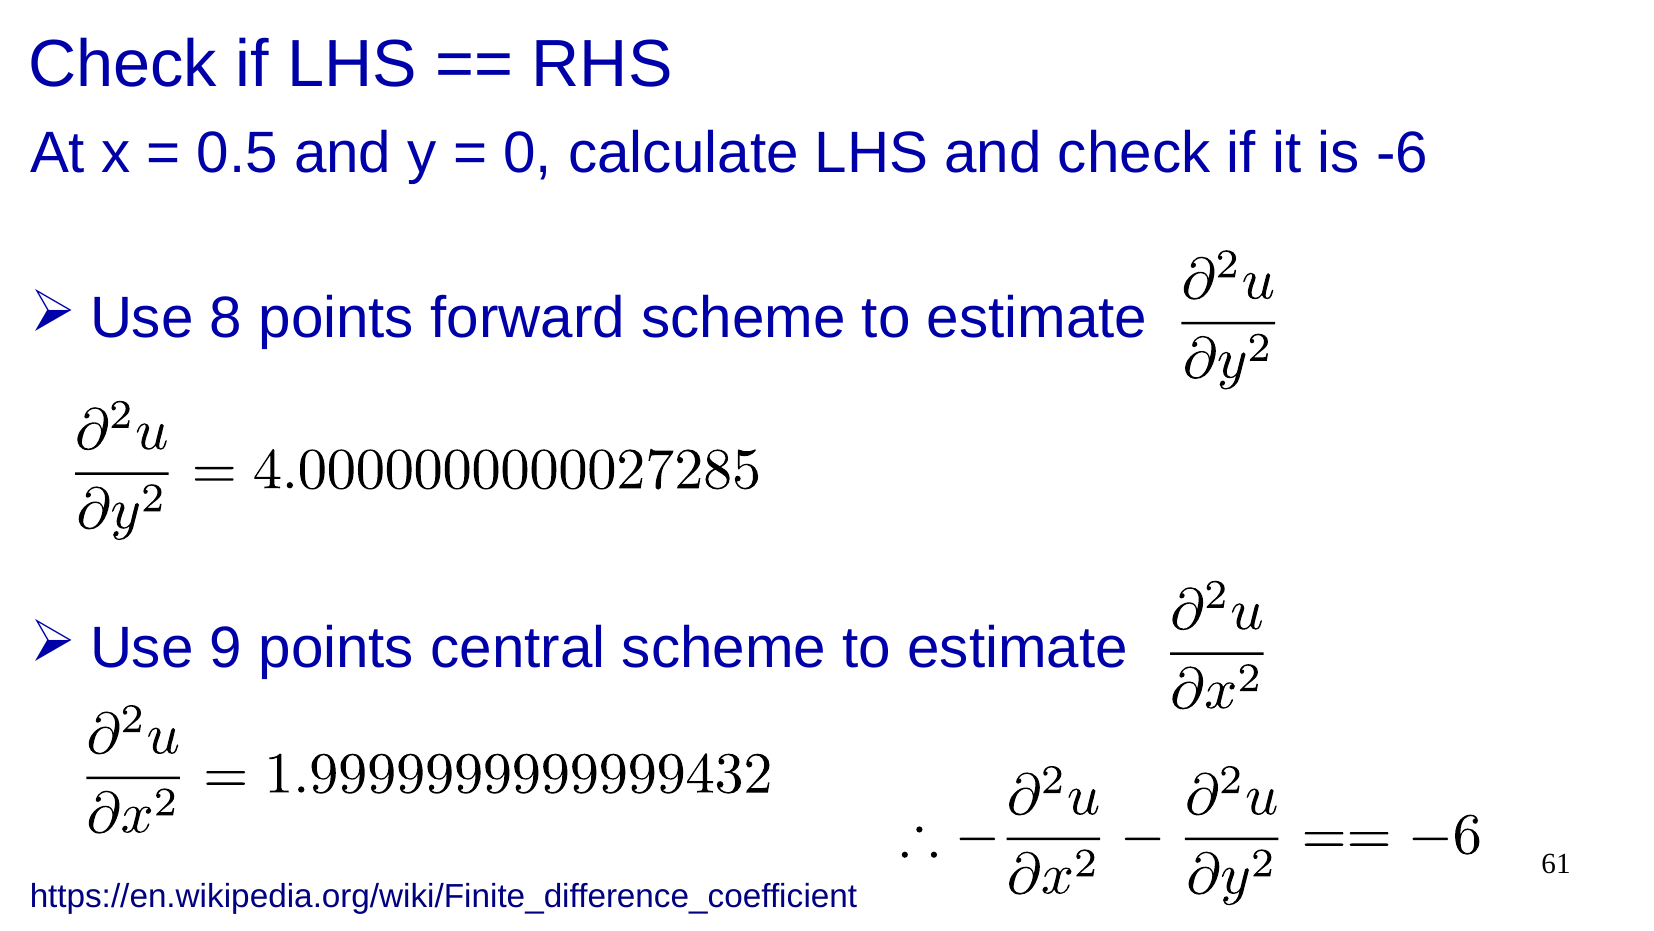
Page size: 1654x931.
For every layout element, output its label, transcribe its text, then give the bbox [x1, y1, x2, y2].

text_box [75, 400, 762, 541]
text_box [1181, 250, 1276, 390]
text_box [1170, 580, 1264, 710]
text_box [86, 705, 773, 834]
text_box [900, 765, 1482, 906]
title Check if LHS == RHS [28, 21, 1626, 106]
list At x = 0.5 and y = 0, calculate LHS and check if it is -6 Use 8 points forward scheme to estimate Use 9 points central scheme to estimate [30, 120, 1645, 916]
text_box https://en.wikipedia.org/wiki/Finite_difference_coefficient [15, 870, 886, 922]
